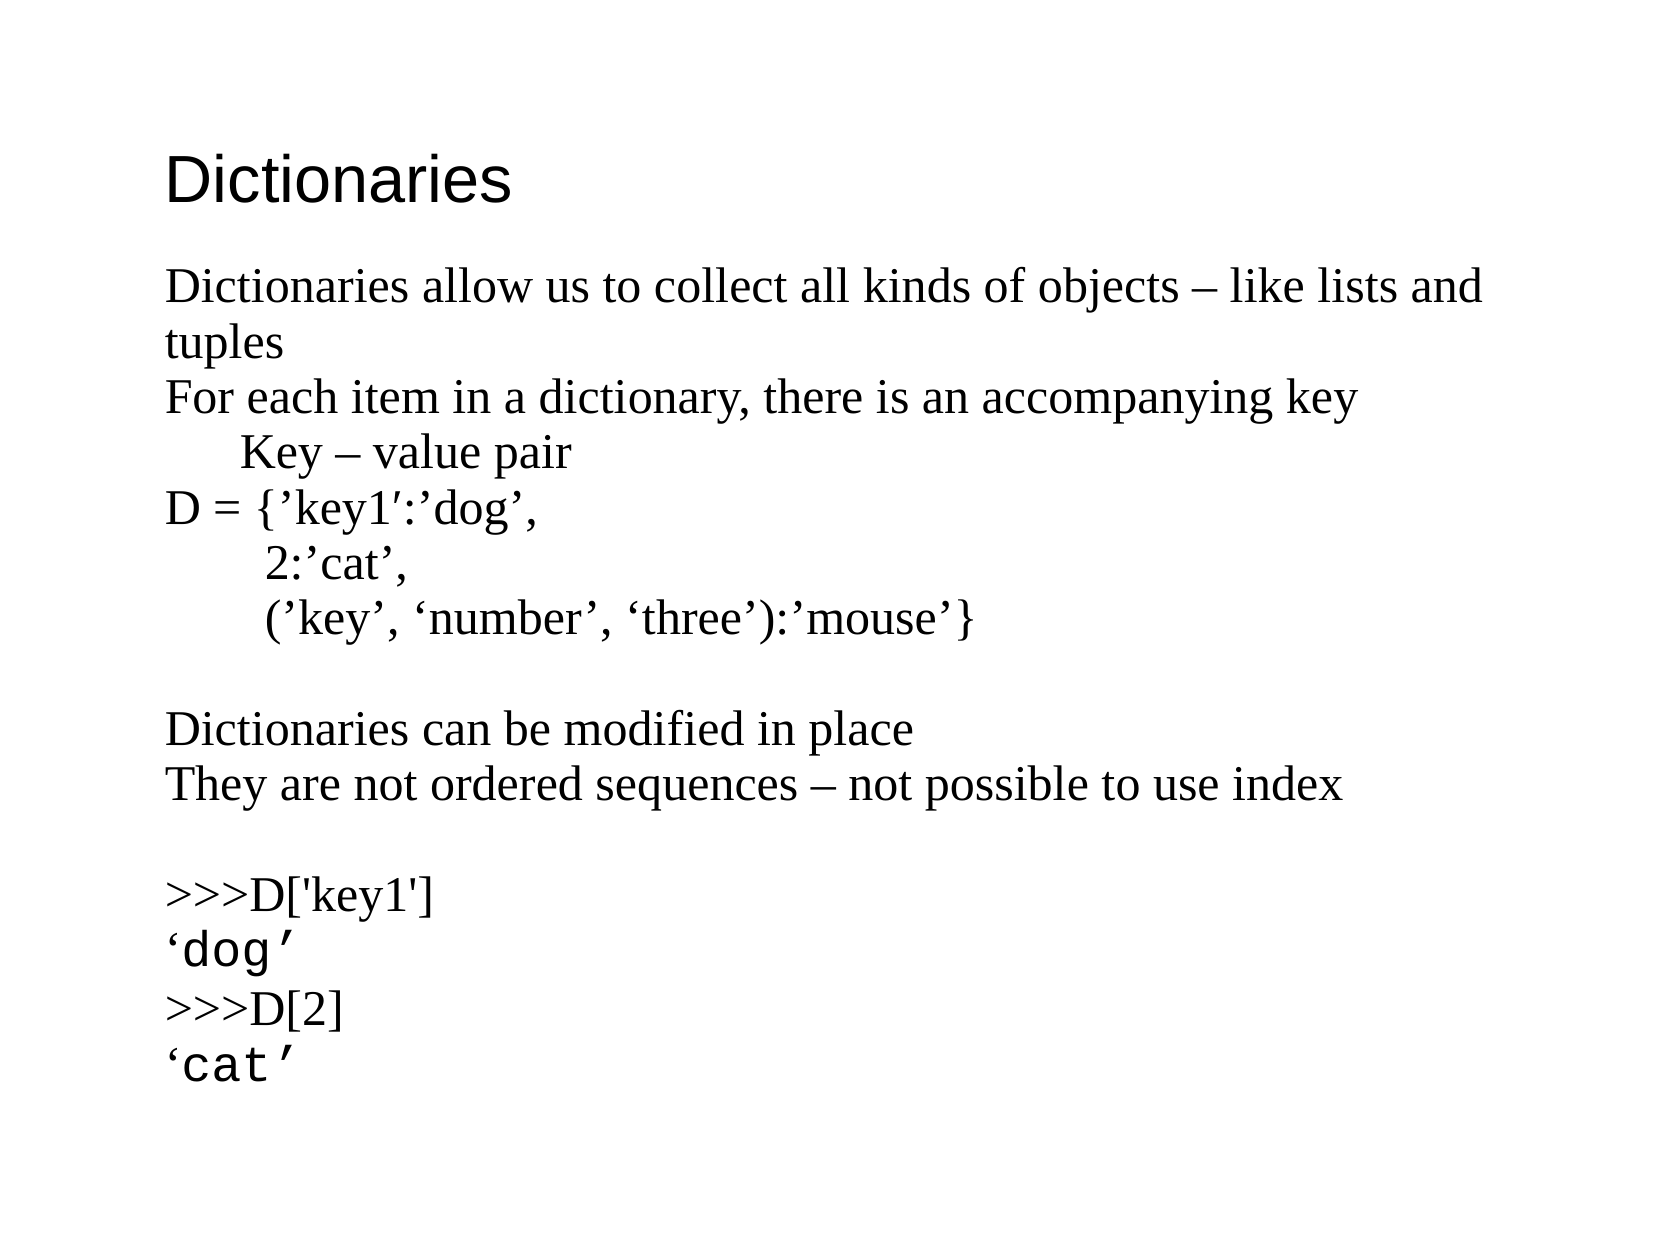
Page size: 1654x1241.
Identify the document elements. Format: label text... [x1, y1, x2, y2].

text_box Dictionaries Dictionaries allow us to collect all kinds of objects – like lists and tuples For each item in a dictionary, there is an accompanying key Key – value pair D = {’key1′:’dog’, 2:’cat’, (’key’, ‘number’, ‘three’):’mouse’} Dictionaries can be modified in place They are not ordered sequences – not possible to use index >>>D['key1'] ‘dog’ >>>D[2] ‘cat’ [150, 134, 1538, 1104]
